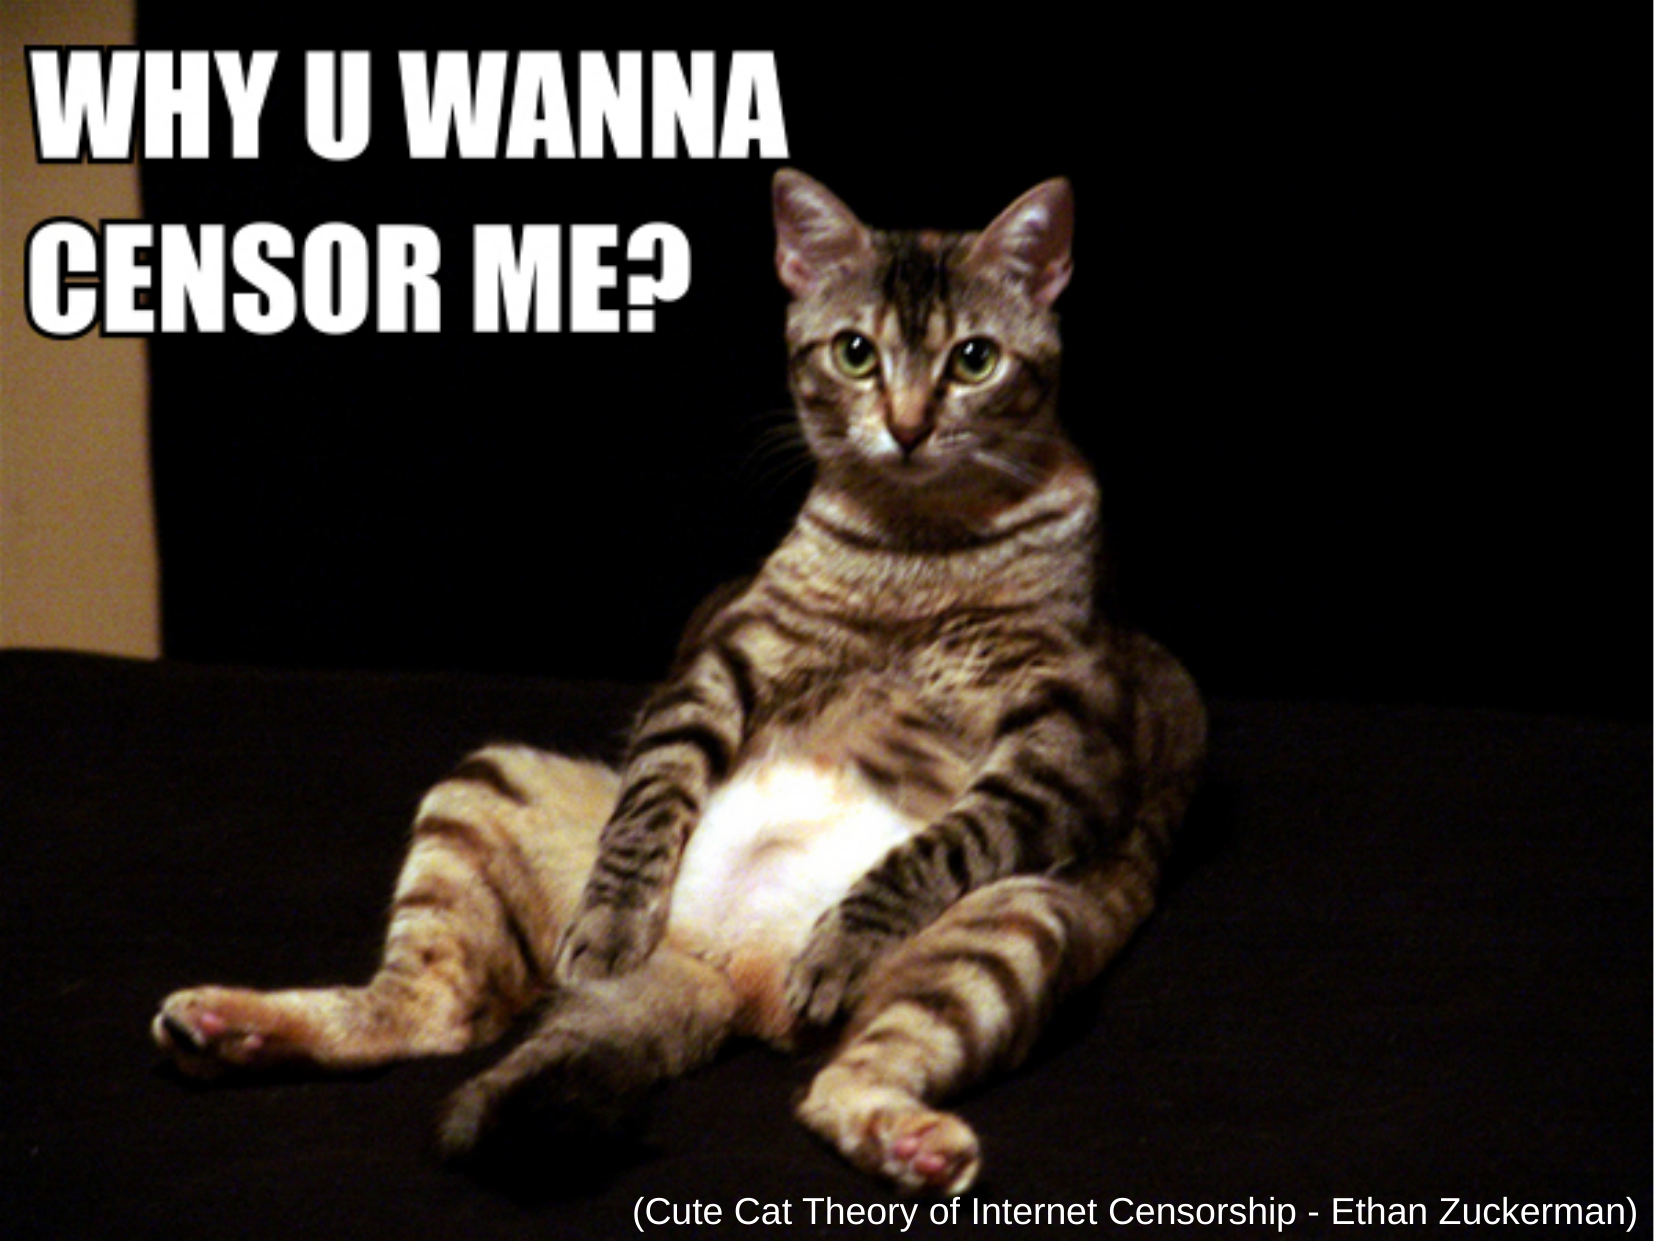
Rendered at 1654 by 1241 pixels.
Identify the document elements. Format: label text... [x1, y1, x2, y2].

text_box (Cute Cat Theory of Internet Censorship - Ethan Zuckerman) [529, 1183, 1654, 1241]
picture [0, 0, 1654, 1241]
